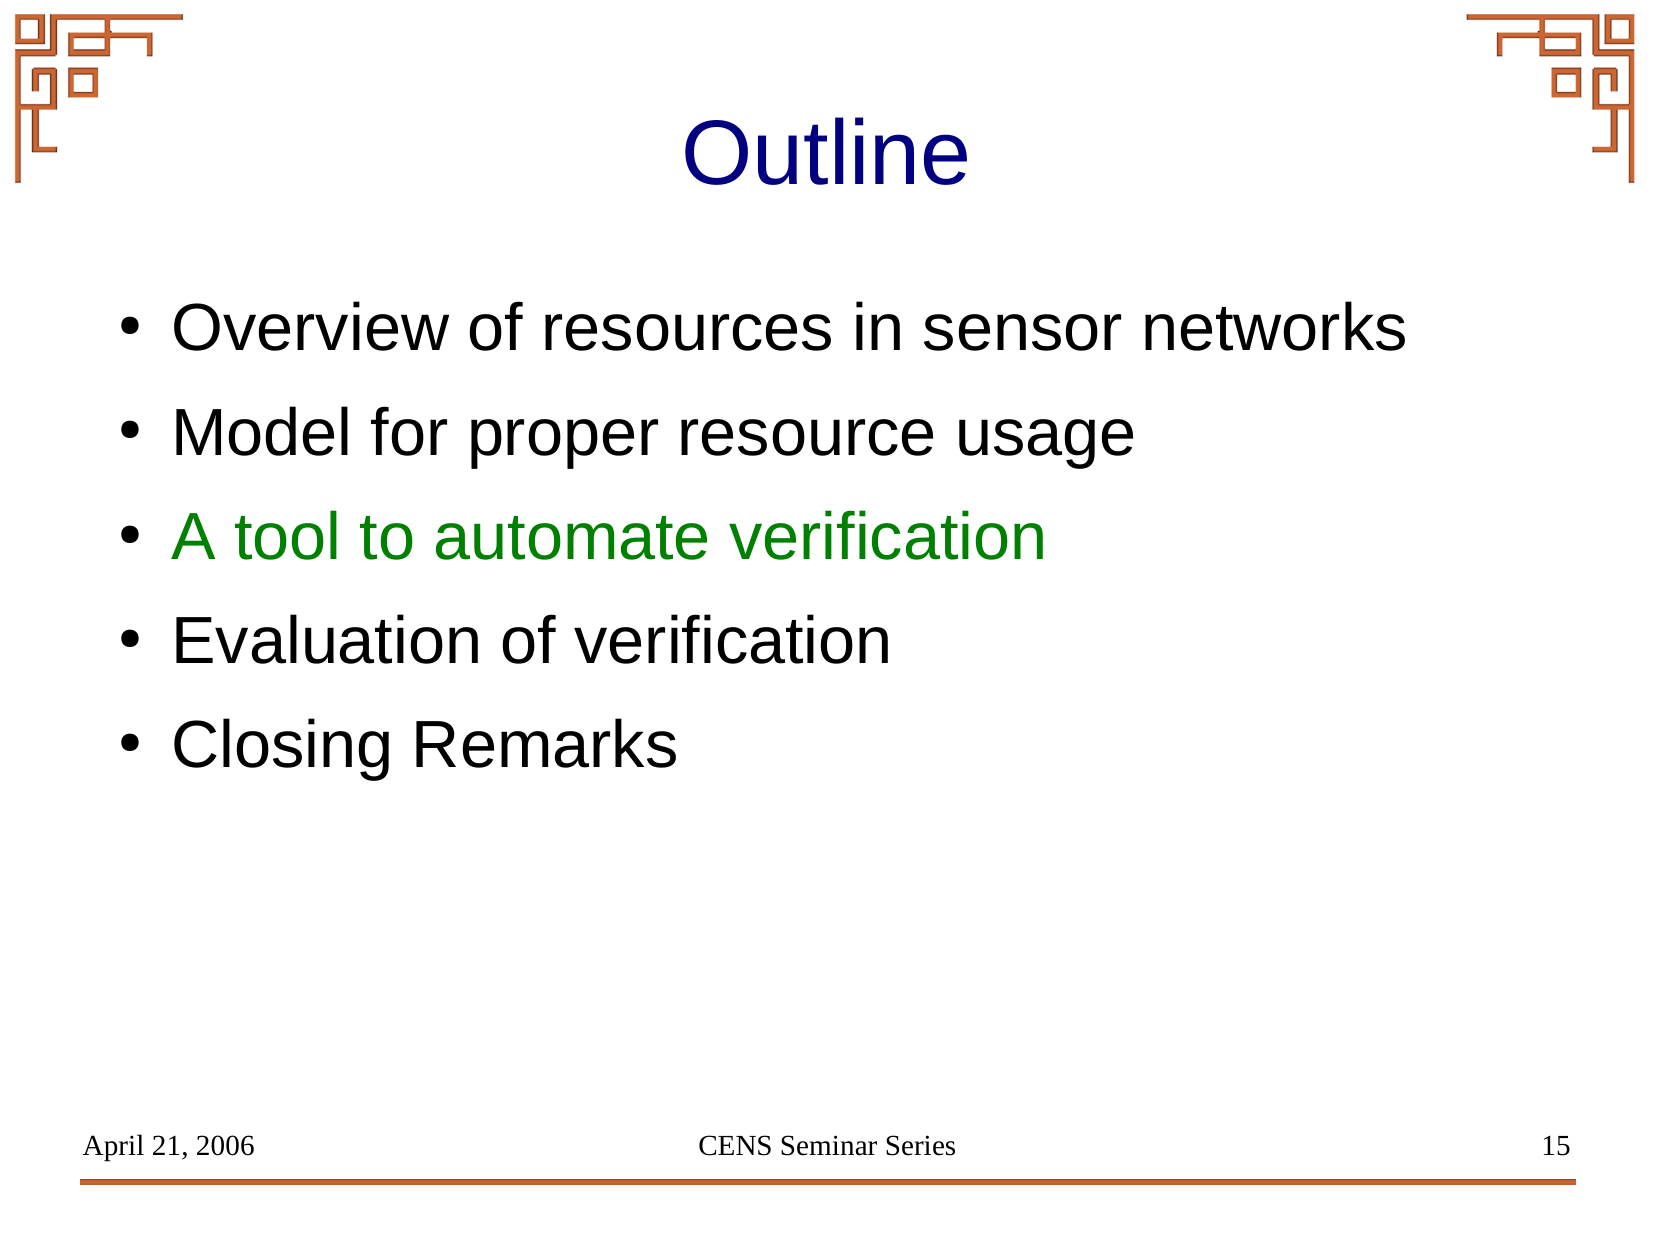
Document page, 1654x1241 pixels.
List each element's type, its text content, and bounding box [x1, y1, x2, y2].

title Outline [82, 49, 1571, 257]
picture [0, 0, 194, 194]
list Overview of resources in sensor networks Model for proper resource usage A tool to automate verification Evaluation of verification Closing Remarks [82, 290, 1571, 1109]
picture [1456, 0, 1650, 194]
picture [80, 1179, 1576, 1185]
